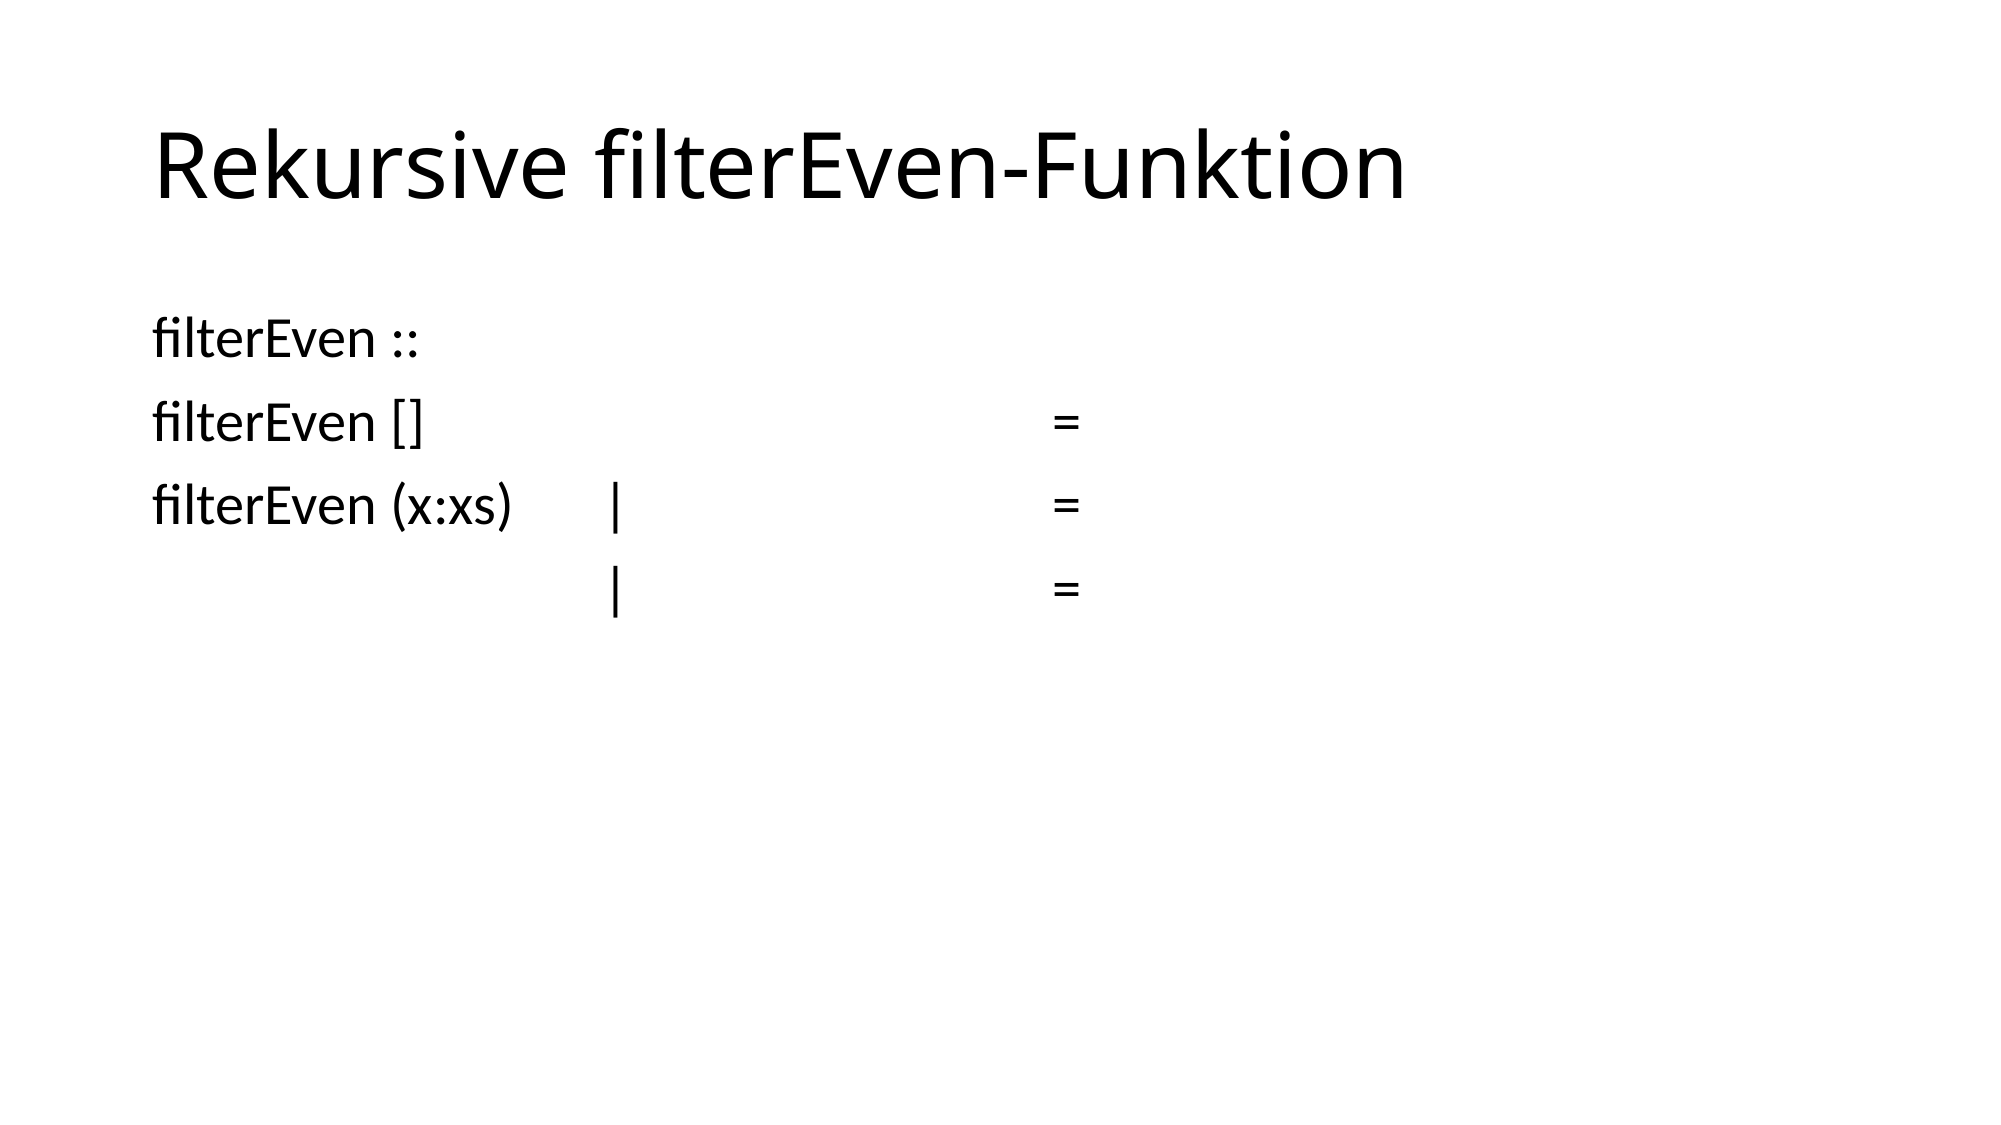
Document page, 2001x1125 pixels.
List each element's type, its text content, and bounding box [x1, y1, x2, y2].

title Rekursive filterEven-Funktion [137, 59, 1863, 278]
list filterEven :: filterEven [] = filterEven (x:xs) | = | = [137, 299, 1863, 1014]
